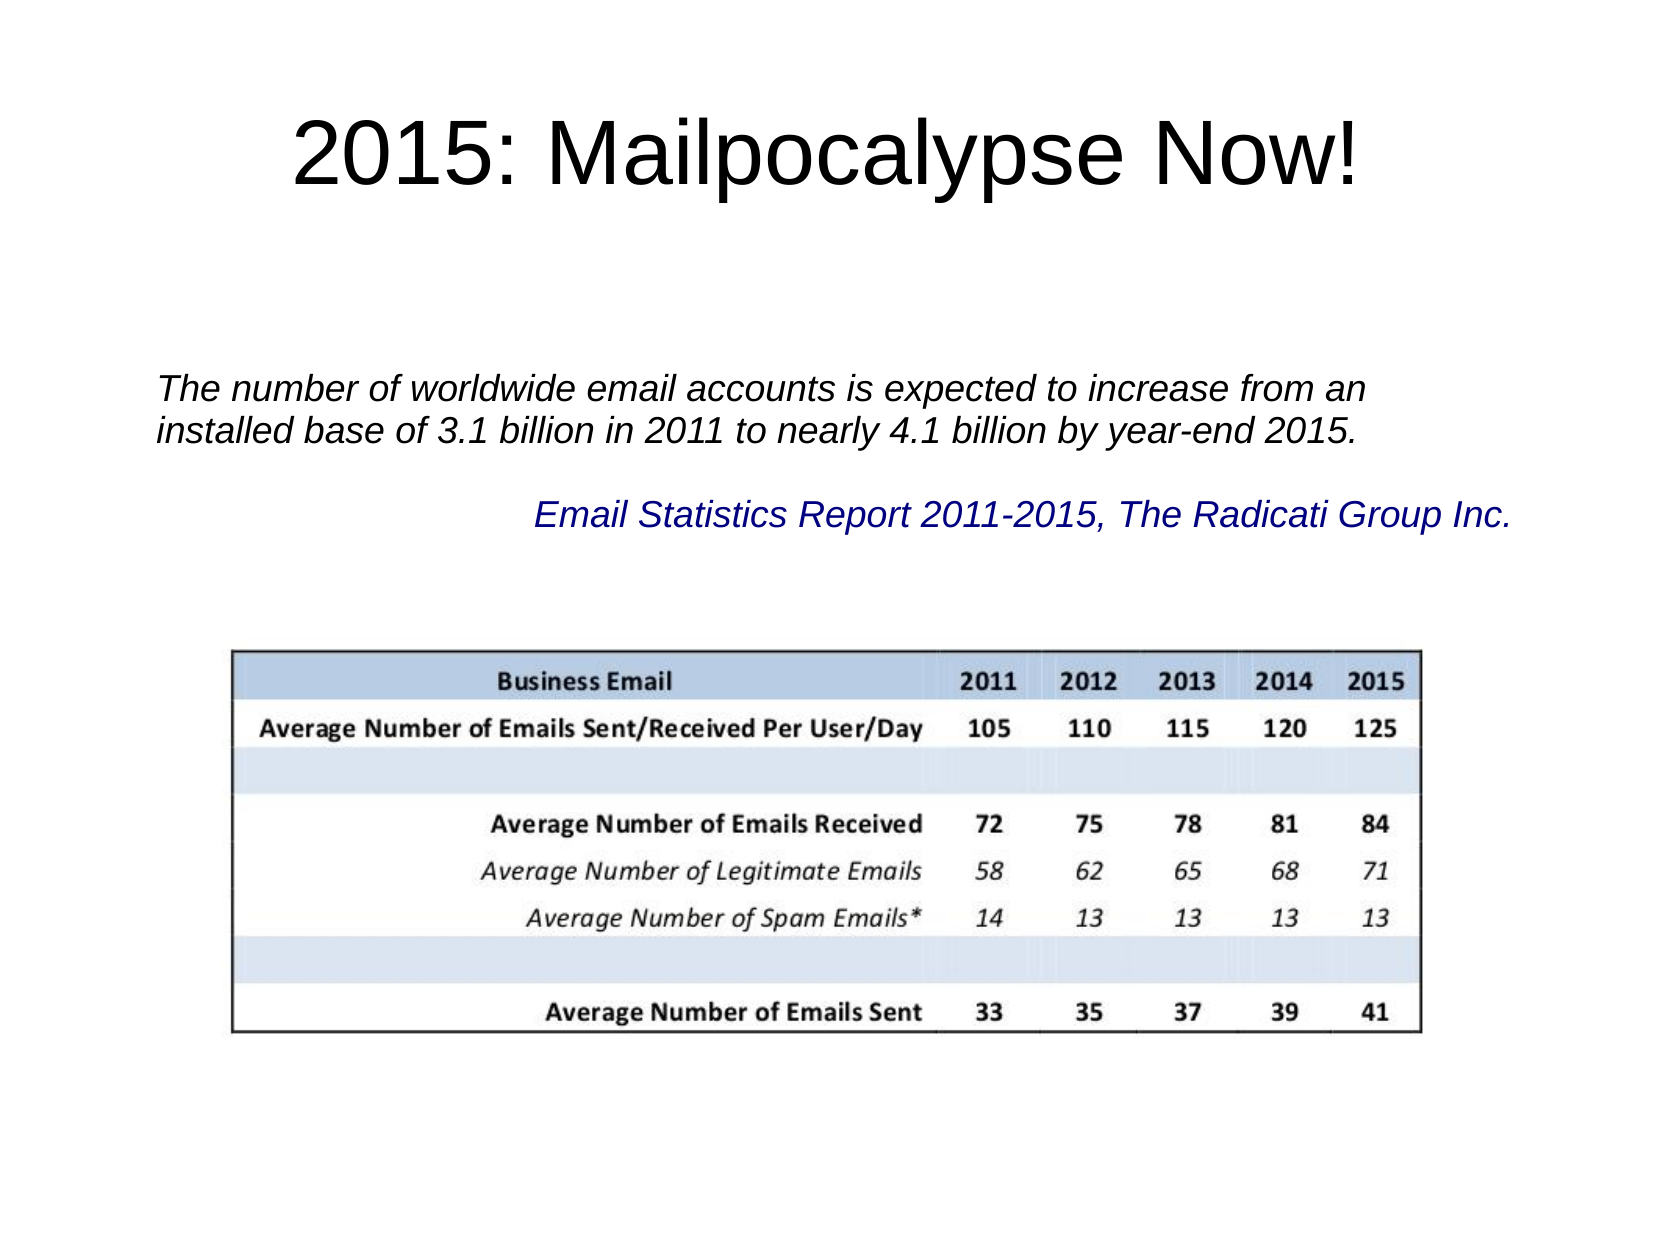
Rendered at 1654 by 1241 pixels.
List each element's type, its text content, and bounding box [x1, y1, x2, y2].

text_box The number of worldwide email accounts is expected to increase from an installed base of 3.1 billion in 2011 to nearly 4.1 billion by year-end 2015. Email Statistics Report 2011-2015, The Radicati Group Inc. [141, 360, 1529, 544]
title 2015: Mailpocalypse Now! [82, 49, 1571, 257]
picture [222, 637, 1432, 1043]
title [118, 354, 863, 579]
